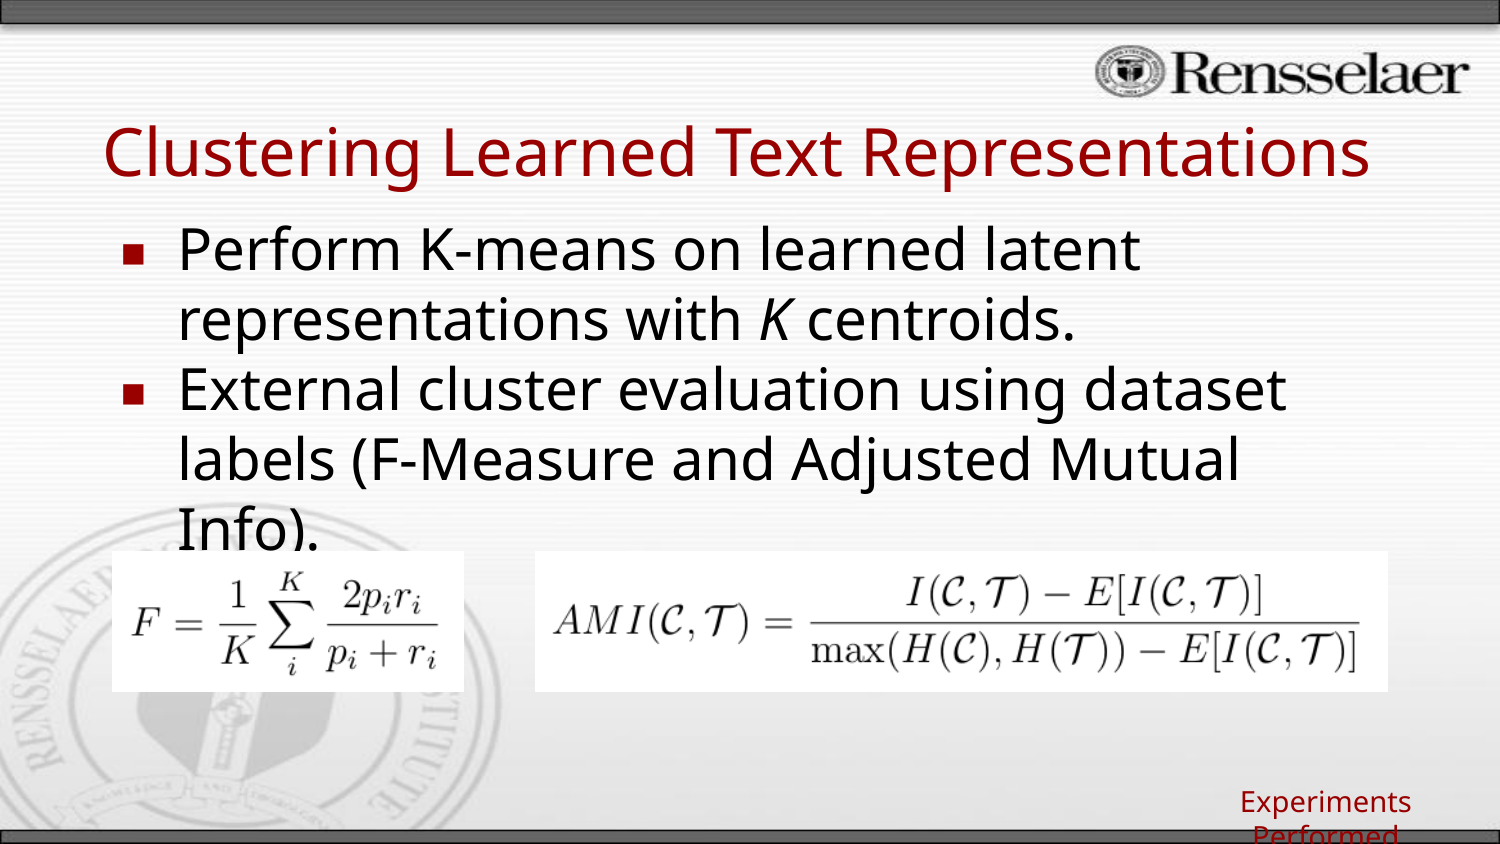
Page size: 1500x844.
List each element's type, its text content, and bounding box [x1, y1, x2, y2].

picture [1312, 833, 1321, 844]
list Perform K-means on learned latent representations with K centroids. External cluster evaluation using dataset labels (F-Measure and Adjusted Mutual Info). [87, 196, 1369, 725]
picture [1352, 833, 1359, 844]
picture [1257, 828, 1265, 837]
text_box Experiments Performed [1152, 768, 1500, 816]
picture [1385, 833, 1394, 844]
picture [0, 0, 1500, 844]
picture [1273, 833, 1281, 838]
picture [1369, 833, 1377, 838]
picture [1342, 833, 1349, 844]
title Clustering Learned Text Representations [87, 102, 1413, 197]
